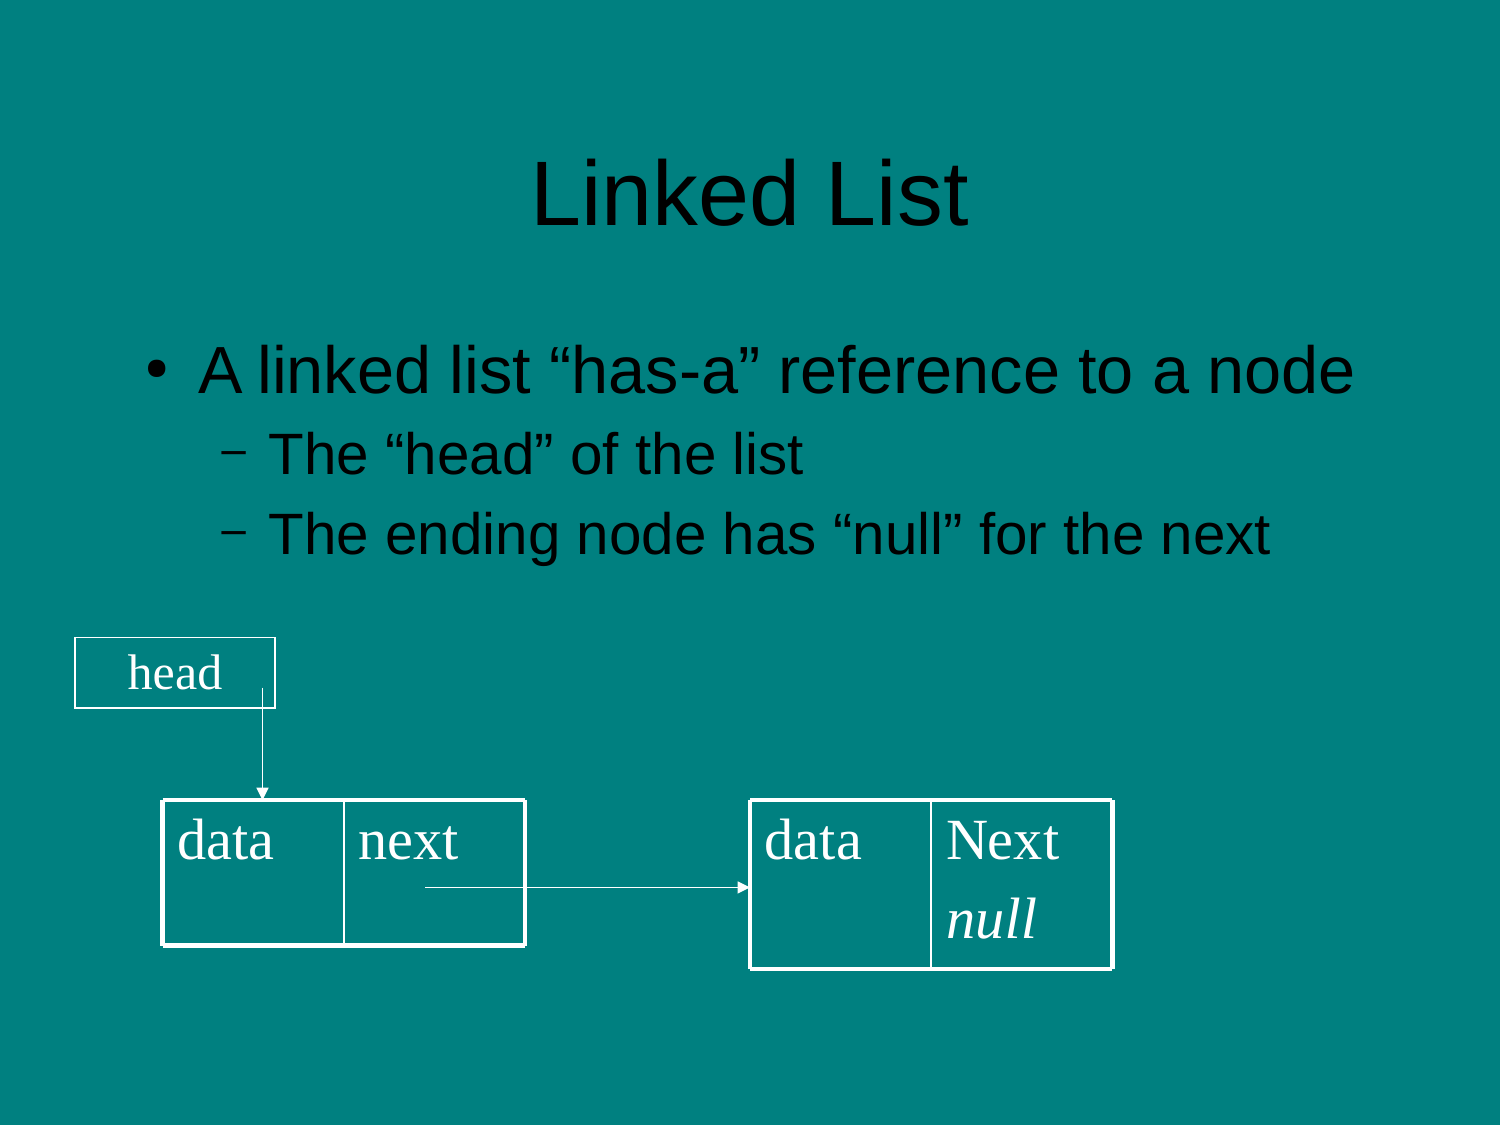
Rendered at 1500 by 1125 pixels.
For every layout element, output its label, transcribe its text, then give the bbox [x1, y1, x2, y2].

text_box head [74, 637, 276, 709]
text_box next [345, 802, 523, 943]
text_box Next null [932, 802, 1110, 967]
list A linked list “has-a” reference to a node The “head” of the list The ending node has “null” for the next [112, 324, 1388, 613]
text_box data [165, 802, 343, 943]
title Linked List [112, 99, 1388, 288]
text_box data [752, 802, 930, 967]
